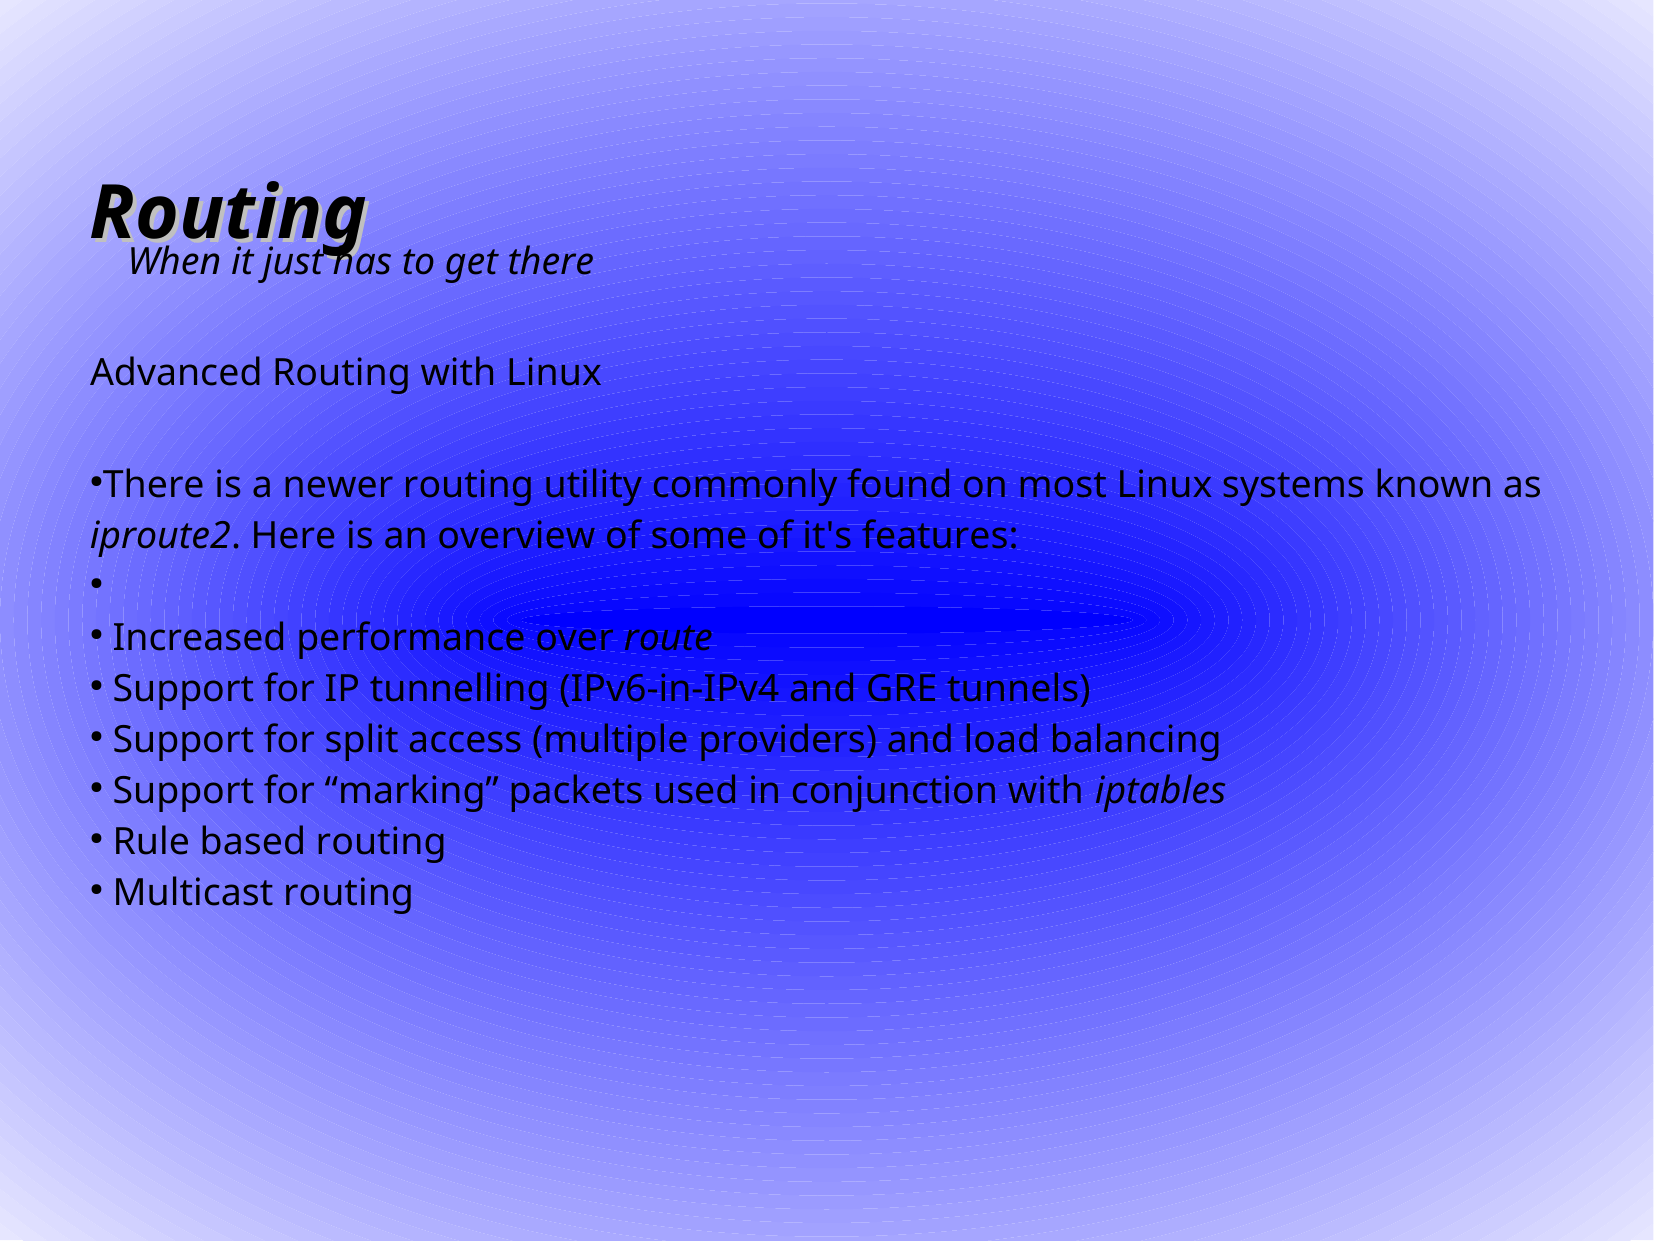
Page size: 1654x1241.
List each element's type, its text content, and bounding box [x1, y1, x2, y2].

text_box There is a newer routing utility commonly found on most Linux systems known as iproute2. Here is an overview of some of it's features: Increased performance over route Support for IP tunnelling (IPv6-in-IPv4 and GRE tunnels) Support for split access (multiple providers) and load balancing Support for “marking” packets used in conjunction with iptables Rule based routing Multicast routing [75, 450, 1576, 1005]
text_box Routing [75, 150, 788, 263]
text_box Advanced Routing with Linux [75, 338, 751, 413]
text_box When it just has to get there [112, 227, 788, 301]
